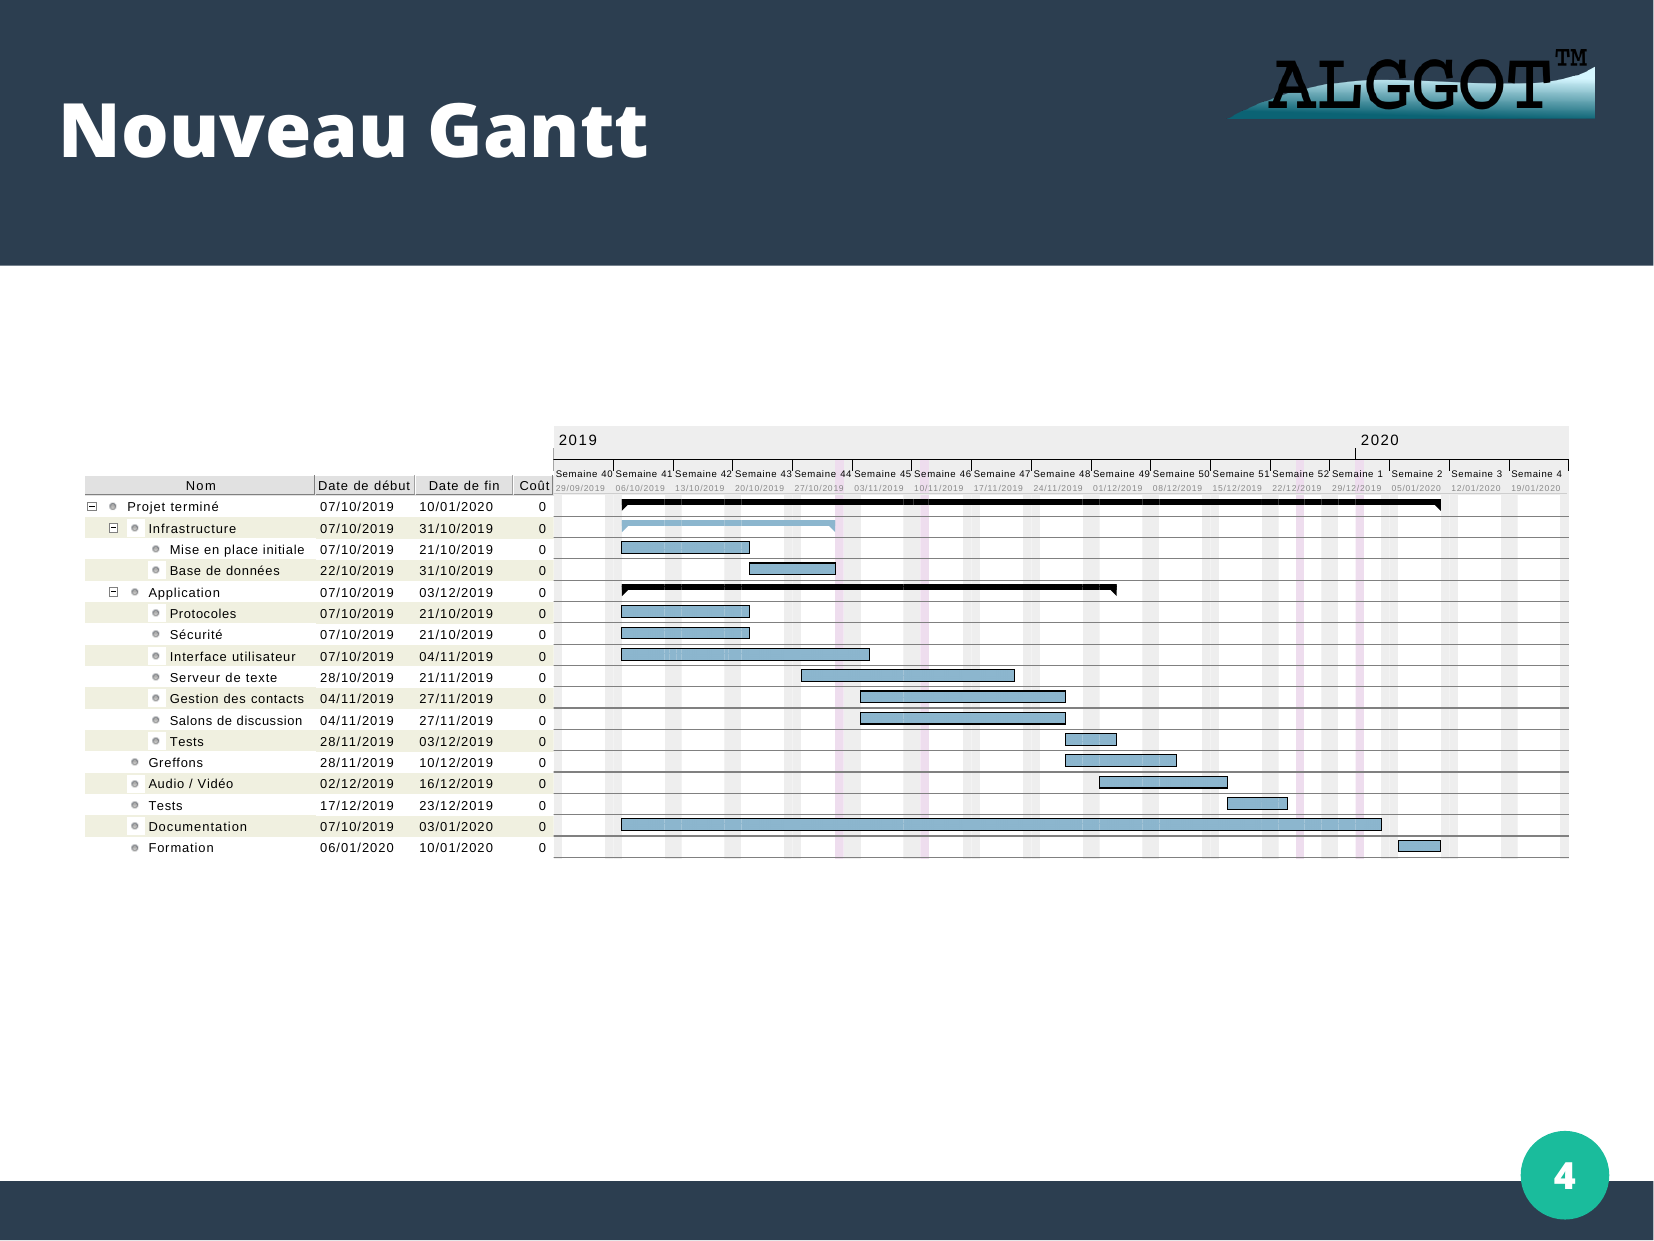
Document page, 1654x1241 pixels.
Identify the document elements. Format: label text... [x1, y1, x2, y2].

title Nouveau Gantt [59, 49, 1227, 207]
picture [1227, 49, 1595, 119]
picture [46, 413, 1607, 886]
